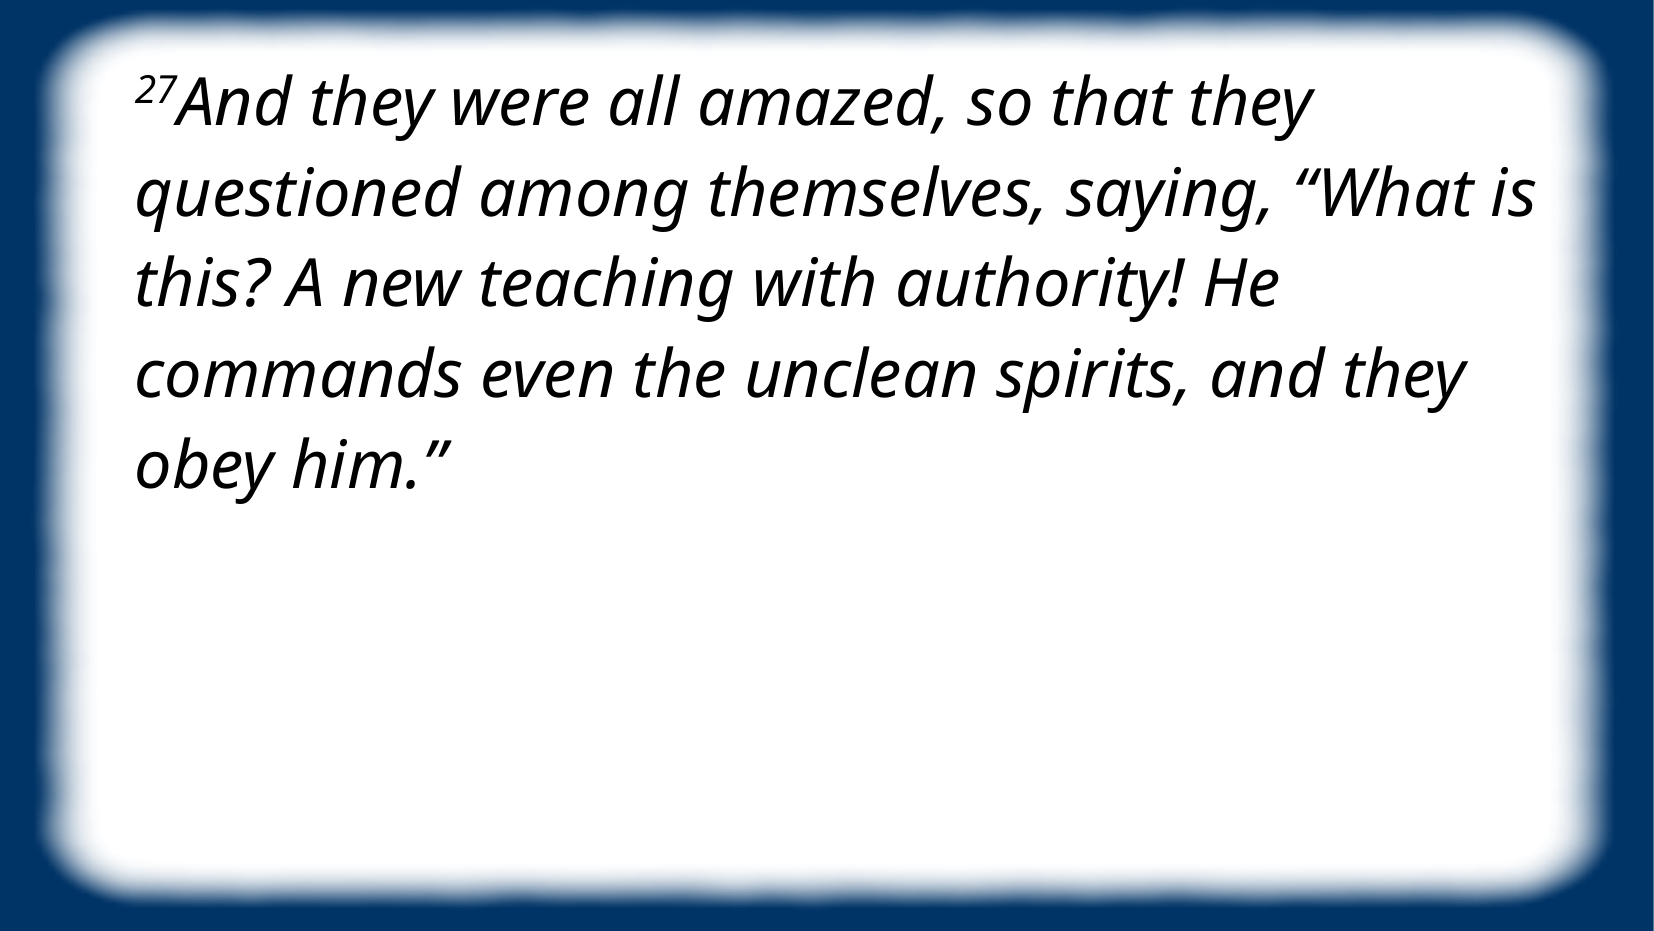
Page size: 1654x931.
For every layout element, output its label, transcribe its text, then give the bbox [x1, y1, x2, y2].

picture [0, 0, 1654, 931]
text_box 27And they were all amazed, so that they questioned among themselves, saying, “What is this? A new teaching with authority! He commands even the unclean spirits, and they obey him.” [120, 46, 1561, 526]
